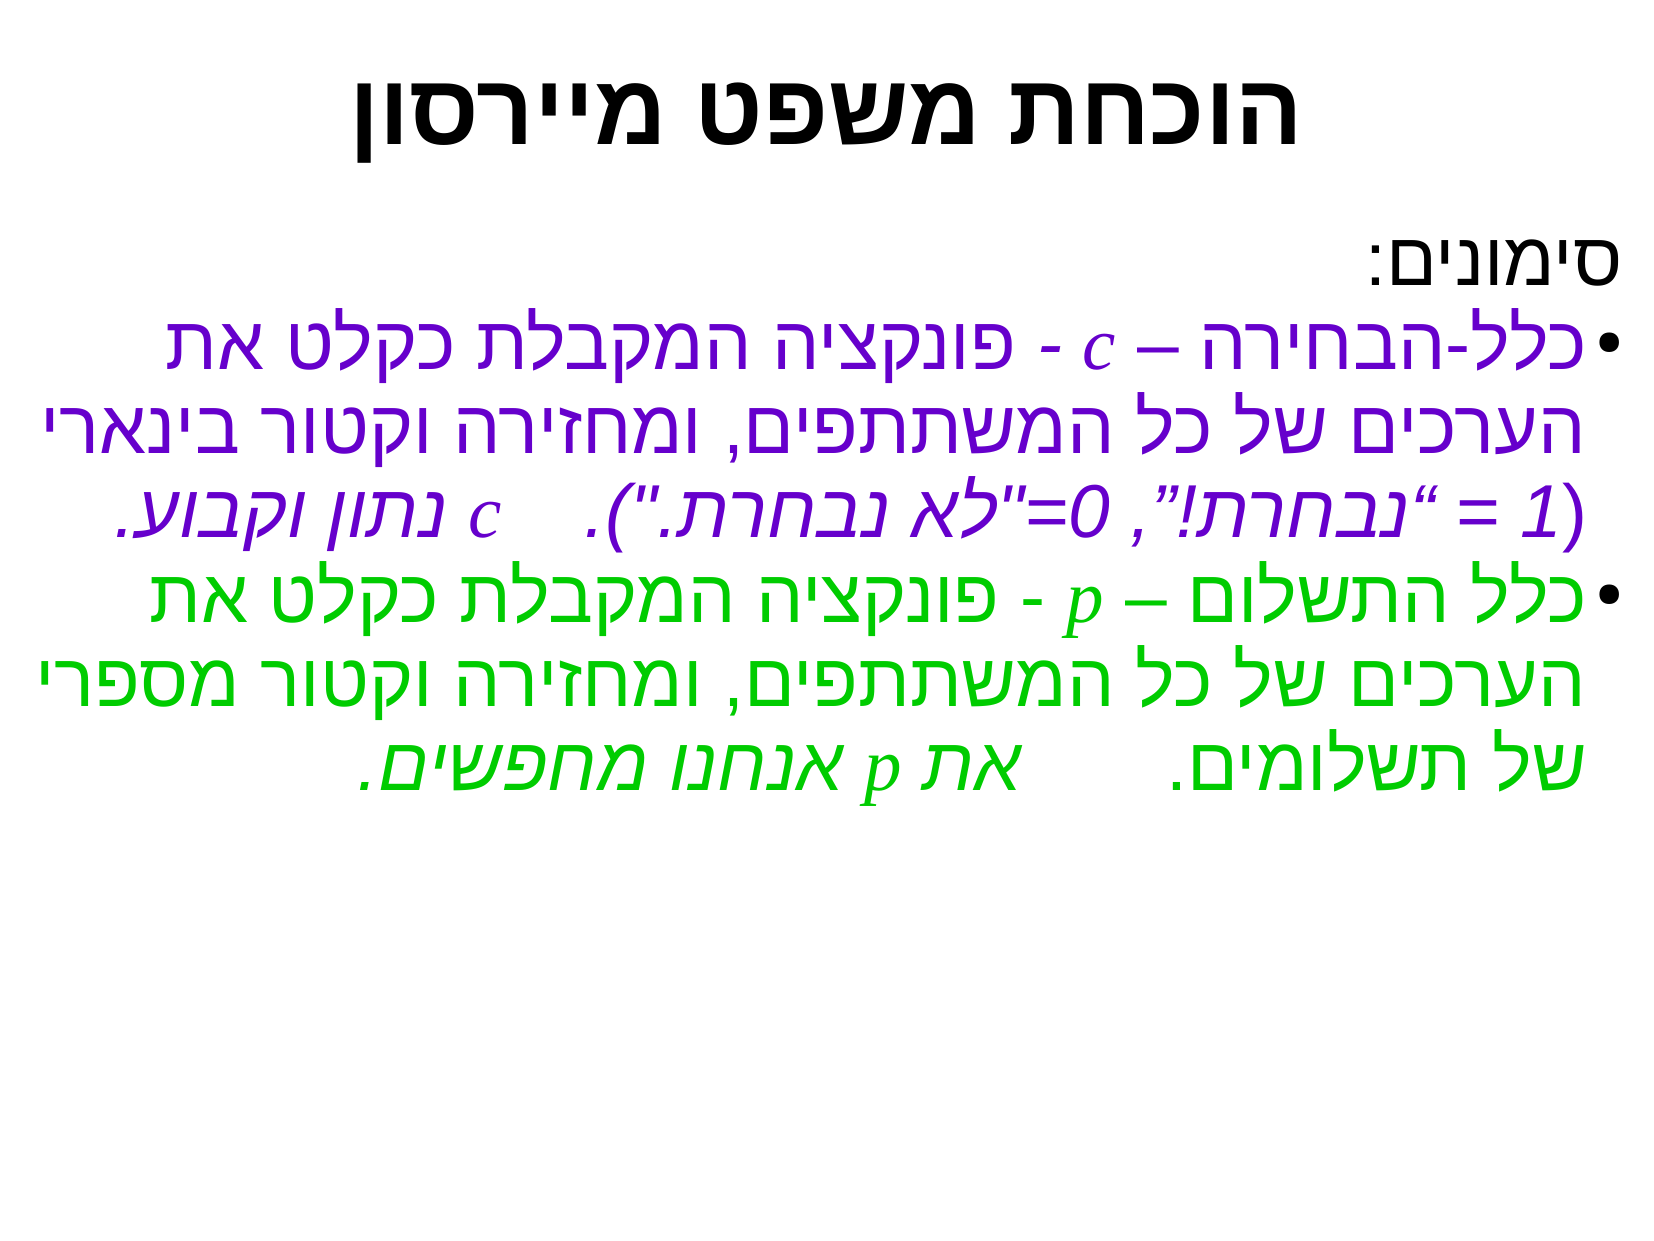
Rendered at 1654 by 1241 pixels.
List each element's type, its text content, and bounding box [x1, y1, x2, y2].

title הוכחת משפט מיירסון [0, 21, 1654, 200]
text_box סימונים: כלל-הבחירה – c - פונקציה המקבלת כקלט את הערכים של כל המשתתפים, ומחזירה וקטור בינארי (1 = “נבחרת!”, 0="לא נבחרת."). c נתון וקבוע. כלל התשלום – p - פונקציה המקבלת כקלט את הערכים של כל המשתתפים, ומחזירה וקטור מספרי של תשלומים. את p אנחנו מחפשים. [17, 210, 1638, 1201]
